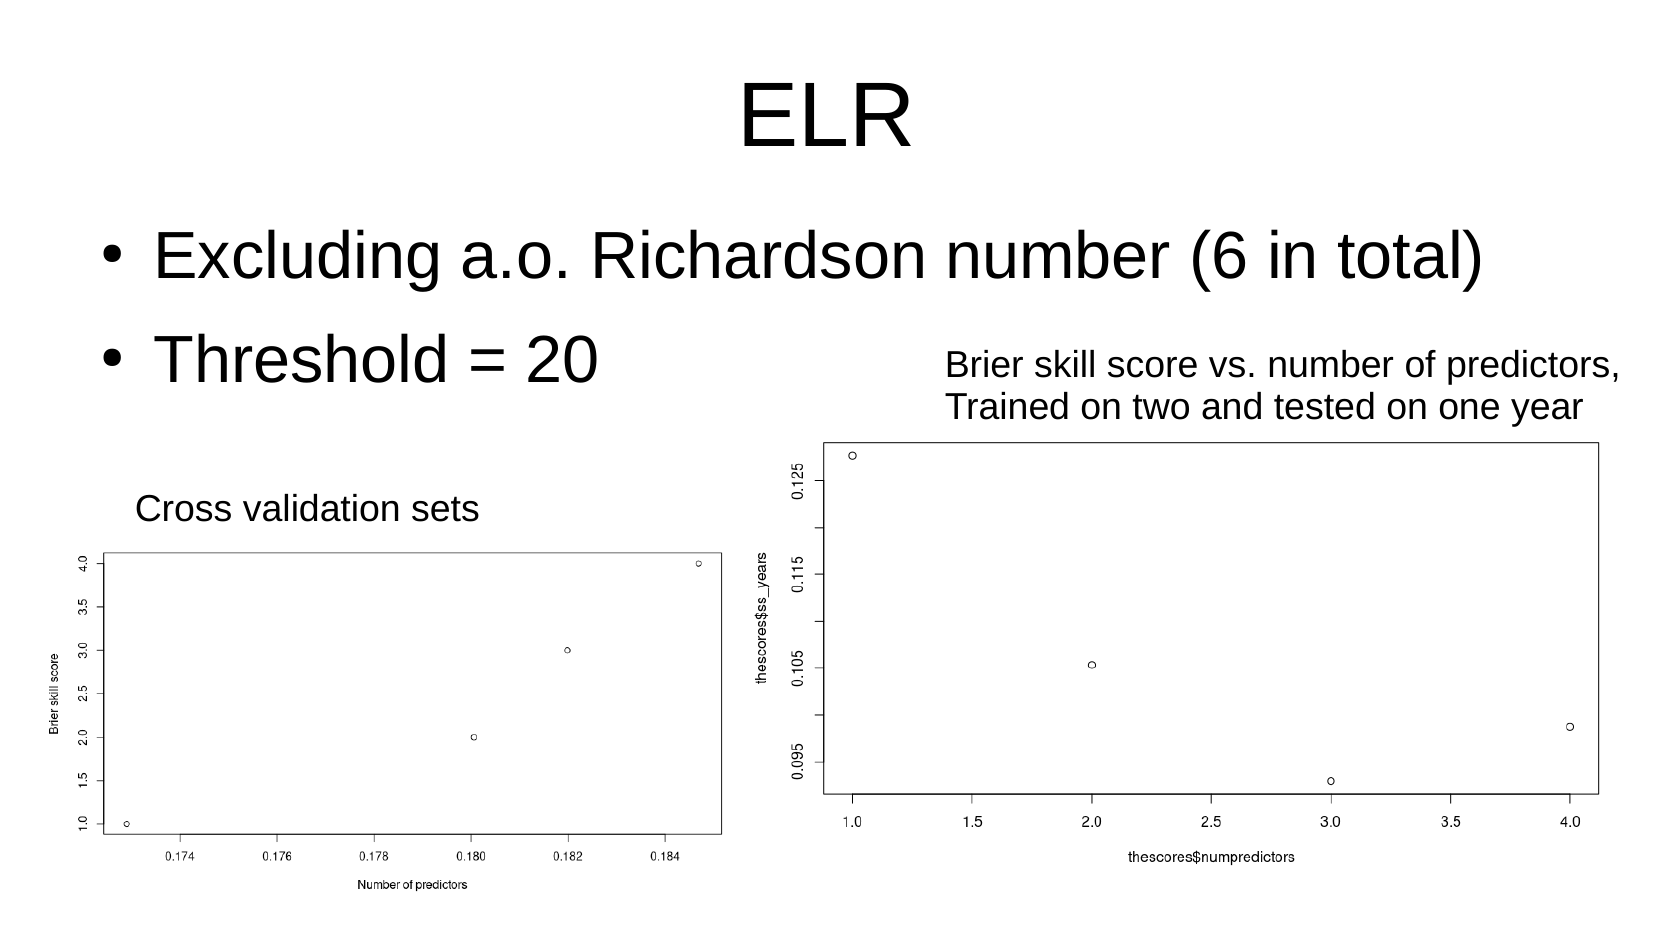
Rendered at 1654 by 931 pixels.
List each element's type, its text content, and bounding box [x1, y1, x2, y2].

text_box Brier skill score vs. number of predictors, Trained on two and tested on one year [930, 336, 1647, 436]
picture [45, 369, 1636, 907]
text_box Cross validation sets [120, 480, 495, 537]
title ELR [82, 37, 1571, 193]
list Excluding a.o. Richardson number (6 in total) Threshold = 20 [82, 217, 1571, 494]
